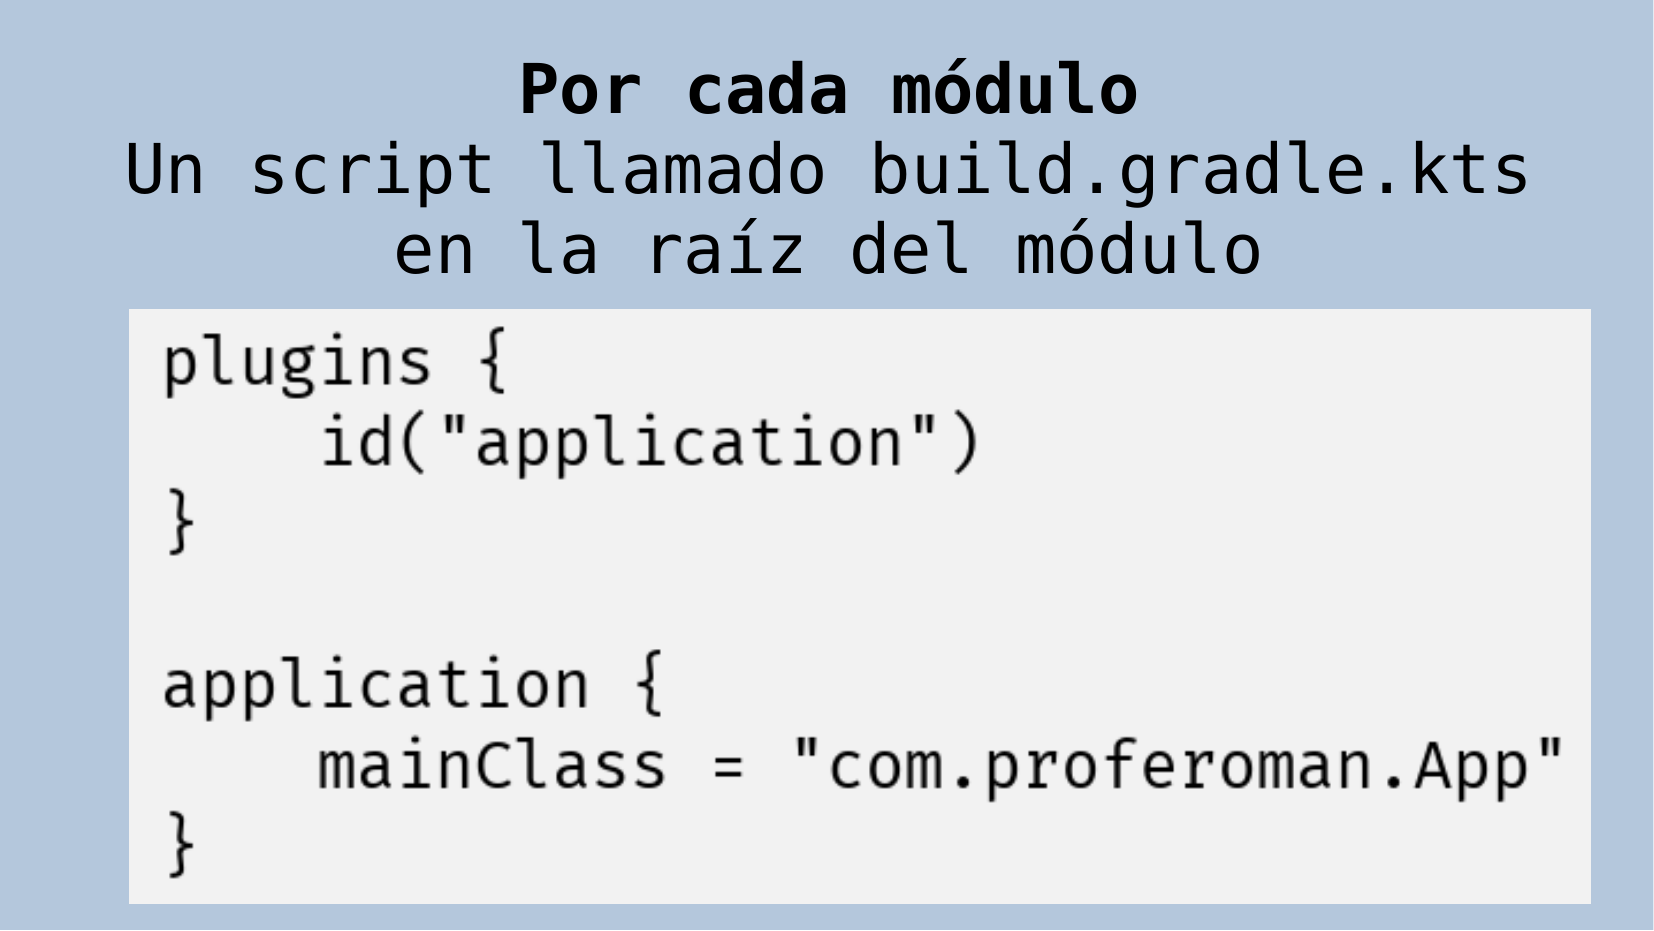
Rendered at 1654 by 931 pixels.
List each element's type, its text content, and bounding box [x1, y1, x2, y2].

title Por cada módulo Un script llamado build.gradle.kts en la raíz del módulo [19, 9, 1640, 331]
picture [129, 309, 1591, 904]
